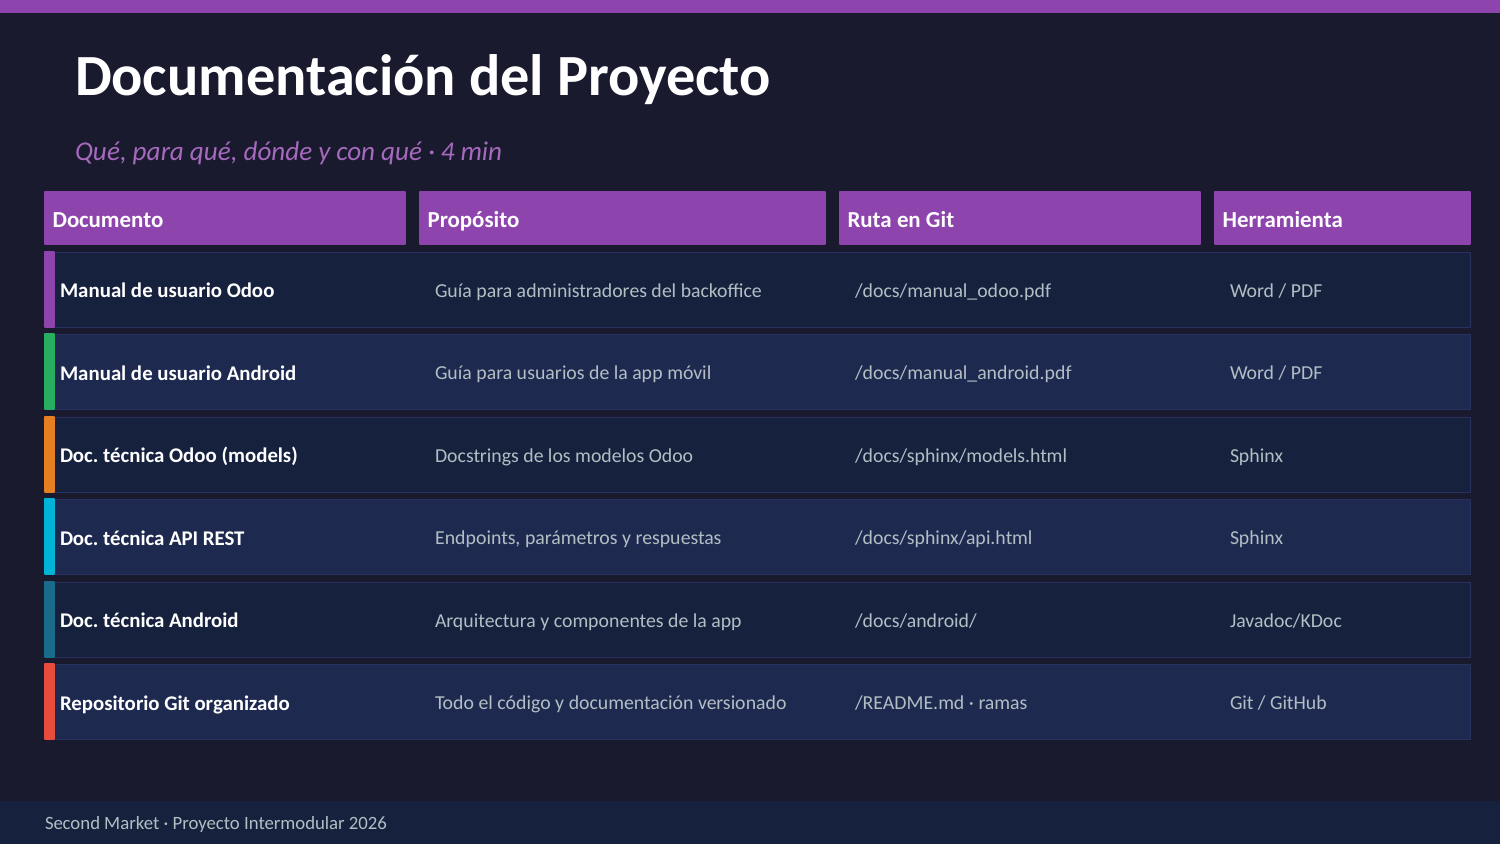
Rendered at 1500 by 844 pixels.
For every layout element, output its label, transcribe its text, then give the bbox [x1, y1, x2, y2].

text_box /docs/sphinx/models.html [855, 421, 1193, 488]
text_box Repositorio Git organizado [60, 668, 398, 735]
text_box [44, 664, 1470, 740]
text_box [44, 334, 1470, 410]
text_box [419, 191, 427, 245]
text_box [1214, 191, 1222, 245]
text_box [0, 802, 1500, 844]
text_box /docs/manual_android.pdf [855, 338, 1193, 405]
text_box Sphinx [1230, 503, 1463, 570]
text_box Arquitectura y componentes de la app [435, 586, 818, 653]
text_box [0, 0, 1500, 12]
text_box Manual de usuario Odoo [60, 256, 398, 323]
text_box Ruta en Git [847, 191, 1193, 245]
text_box Propósito [427, 191, 818, 245]
text_box Word / PDF [1230, 338, 1463, 405]
text_box [818, 191, 825, 245]
text_box [44, 191, 52, 245]
text_box /README.md · ramas [855, 668, 1193, 735]
text_box [1463, 191, 1470, 245]
text_box /docs/manual_odoo.pdf [855, 256, 1193, 323]
text_box Word / PDF [1230, 256, 1463, 323]
text_box Herramienta [1222, 191, 1463, 245]
text_box [1193, 191, 1200, 245]
text_box Doc. técnica Android [60, 586, 398, 653]
text_box Guía para usuarios de la app móvil [435, 338, 818, 405]
text_box [398, 191, 405, 245]
text_box [44, 251, 1470, 327]
text_box Git / GitHub [1230, 668, 1463, 735]
text_box [44, 499, 1470, 575]
text_box Manual de usuario Android [60, 338, 398, 405]
text_box Sphinx [1230, 421, 1463, 488]
text_box Second Market · Proyecto Intermodular 2026 [44, 805, 1455, 839]
text_box Doc. técnica Odoo (models) [60, 421, 398, 488]
text_box /docs/android/ [855, 586, 1193, 653]
text_box Documentación del Proyecto [74, 26, 1425, 117]
text_box Todo el código y documentación versionado [435, 668, 818, 735]
text_box Endpoints, parámetros y respuestas [435, 503, 818, 570]
text_box [44, 581, 1470, 657]
text_box Docstrings de los modelos Odoo [435, 421, 818, 488]
text_box Documento [52, 191, 398, 245]
text_box Guía para administradores del backoffice [435, 256, 818, 323]
text_box /docs/sphinx/api.html [855, 503, 1193, 570]
text_box [839, 191, 847, 245]
text_box Qué, para qué, dónde y con qué · 4 min [74, 123, 1425, 176]
text_box [44, 416, 1470, 492]
text_box Javadoc/KDoc [1230, 586, 1463, 653]
text_box Doc. técnica API REST [60, 503, 398, 570]
